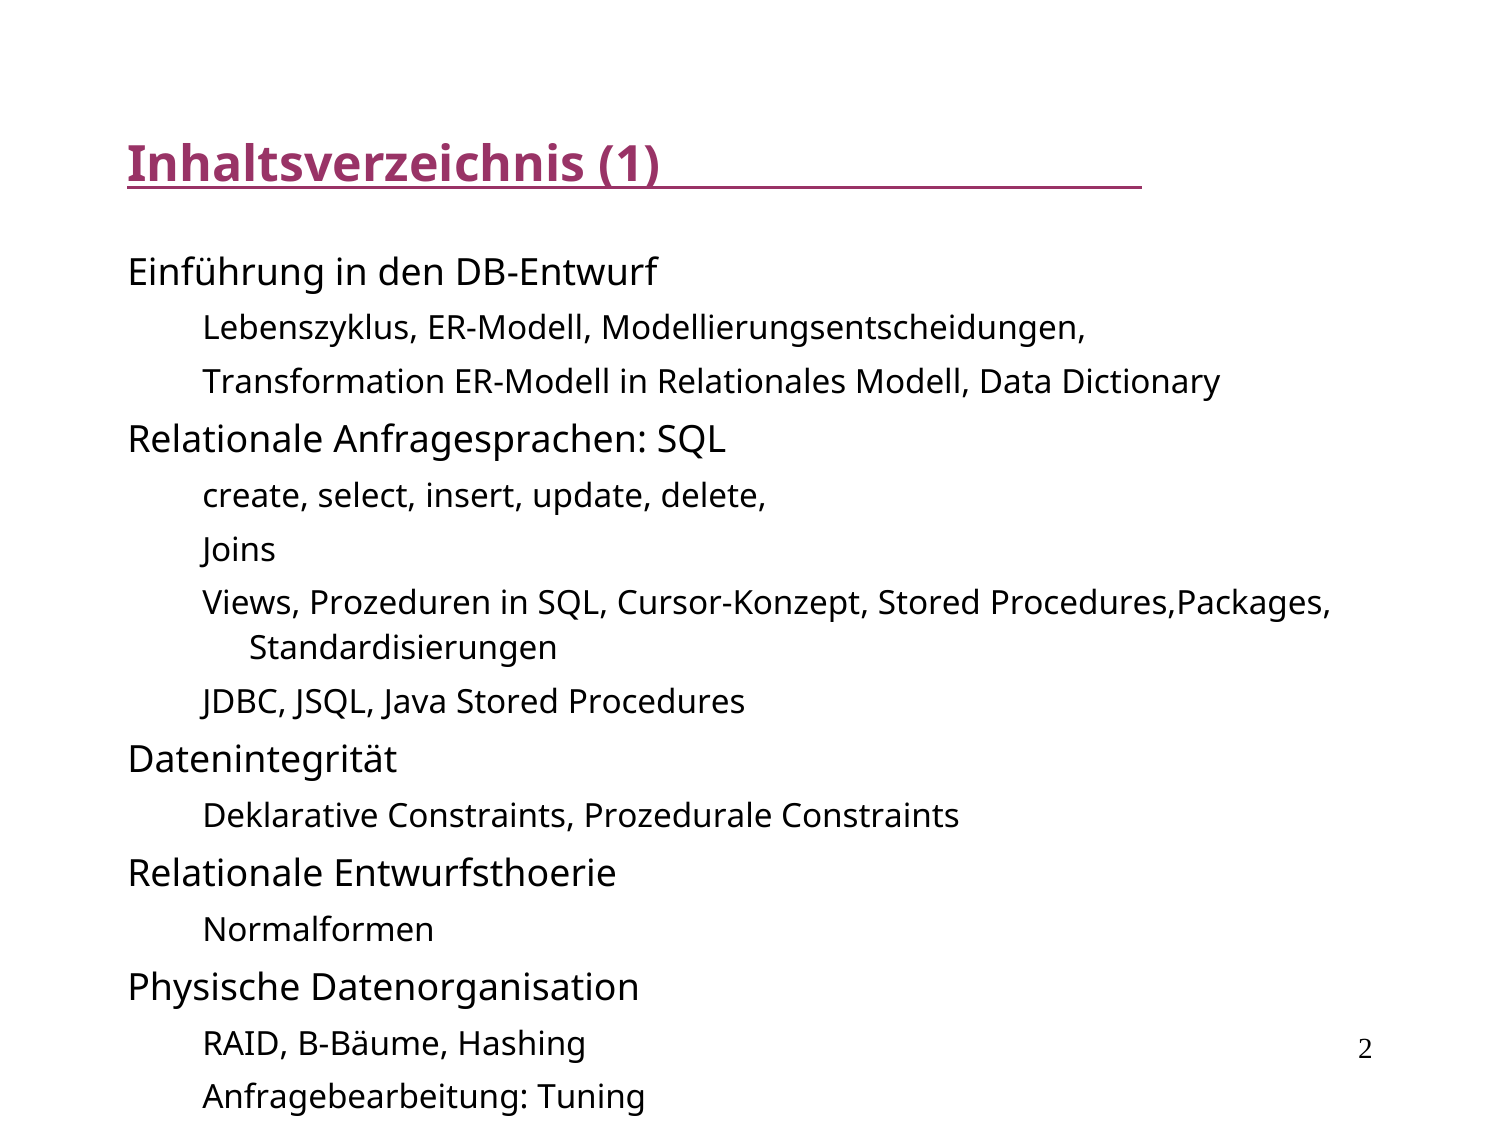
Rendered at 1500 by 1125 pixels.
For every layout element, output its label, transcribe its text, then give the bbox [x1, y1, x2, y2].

title Inhaltsverzeichnis (1) [112, 99, 1388, 225]
list Einführung in den DB-Entwurf Lebenszyklus, ER-Modell, Modellierungsentscheidungen, Transformation ER-Modell in Relationales Modell, Data Dictionary Relationale Anfragesprachen: SQL create, select, insert, update, delete, Joins Views, Prozeduren in SQL, Cursor-Konzept, Stored Procedures,Packages, Standardisierungen JDBC, JSQL, Java Stored Procedures Datenintegrität Deklarative Constraints, Prozedurale Constraints Relationale Entwurfsthoerie Normalformen Physische Datenorganisation RAID, B-Bäume, Hashing Anfragebearbeitung: Tuning Transaktionsverwaltung, Mehrbenutzersynchronisation [112, 237, 1388, 1102]
